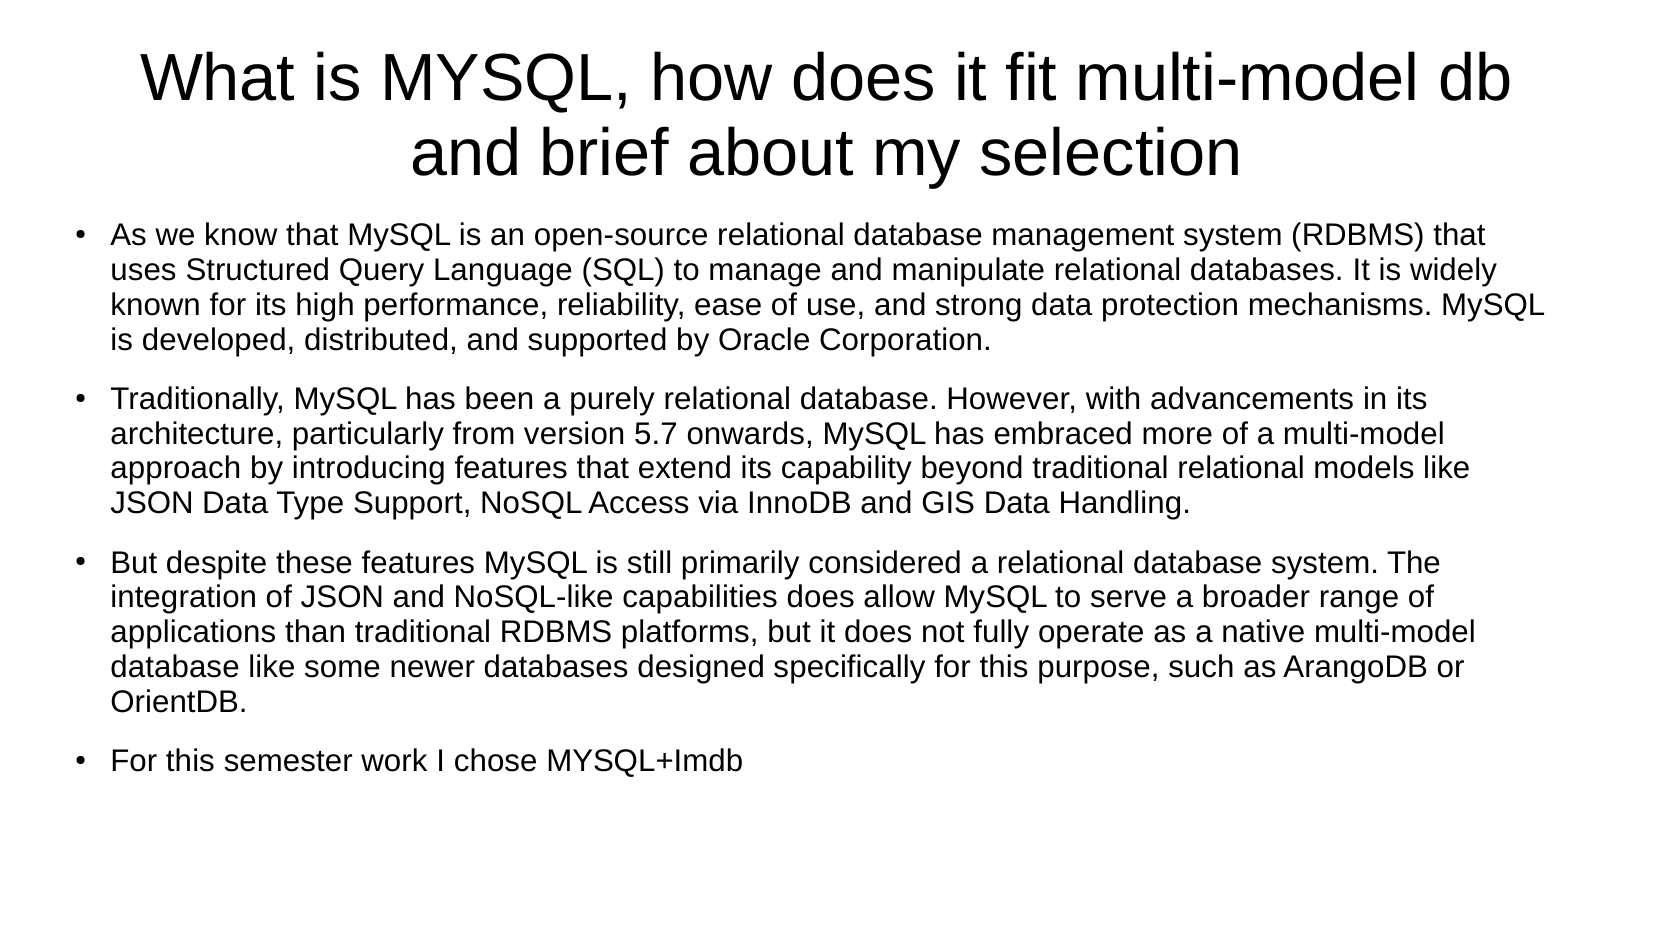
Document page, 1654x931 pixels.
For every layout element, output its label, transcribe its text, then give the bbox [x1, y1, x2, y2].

subtitle As we know that MySQL is an open-source relational database management system (RDBMS) that uses Structured Query Language (SQL) to manage and manipulate relational databases. It is widely known for its high performance, reliability, ease of use, and strong data protection mechanisms. MySQL is developed, distributed, and supported by Oracle Corporation. Traditionally, MySQL has been a purely relational database. However, with advancements in its architecture, particularly from version 5.7 onwards, MySQL has embraced more of a multi-model approach by introducing features that extend its capability beyond traditional relational models like JSON Data Type Support, NoSQL Access via InnoDB and GIS Data Handling. But despite these features MySQL is still primarily considered a relational database system. The integration of JSON and NoSQL-like capabilities does allow MySQL to serve a broader range of applications than traditional RDBMS platforms, but it does not fully operate as a native multi-model database like some newer databases designed specifically for this purpose, such as ArangoDB or OrientDB. For this semester work I chose MYSQL+Imdb [75, 217, 1564, 826]
title What is MYSQL, how does it fit multi-model db and brief about my selection [82, 37, 1571, 193]
